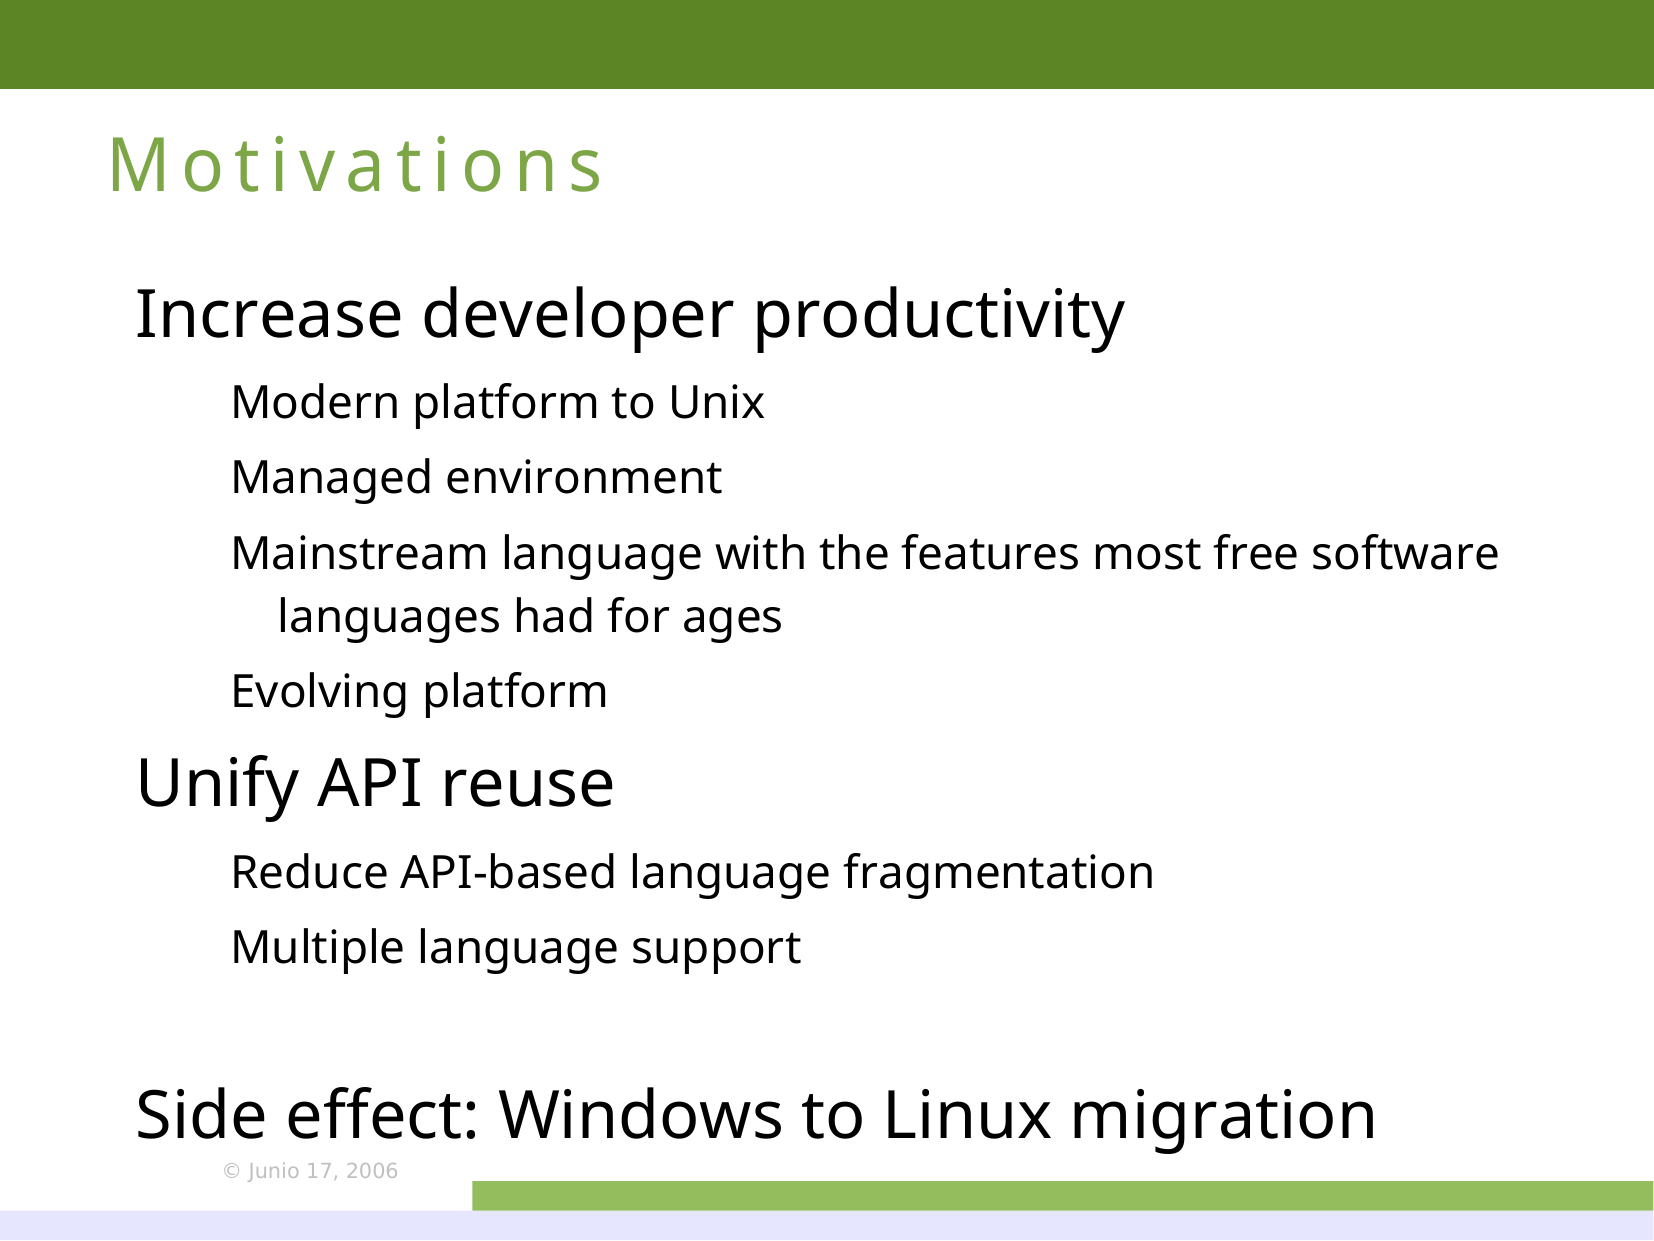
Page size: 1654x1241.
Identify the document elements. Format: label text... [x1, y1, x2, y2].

title Motivations [106, 89, 1595, 267]
text_box [0, 0, 1654, 89]
text_box [0, 1181, 1654, 1241]
text_box © Junio 17, 2006 [206, 1151, 739, 1191]
list Increase developer productivity Modern platform to Unix Managed environment Mainstream language with the features most free software languages had for ages Evolving platform Unify API reuse Reduce API-based language fragmentation Multiple language support Side effect: Windows to Linux migration [135, 265, 1625, 1070]
